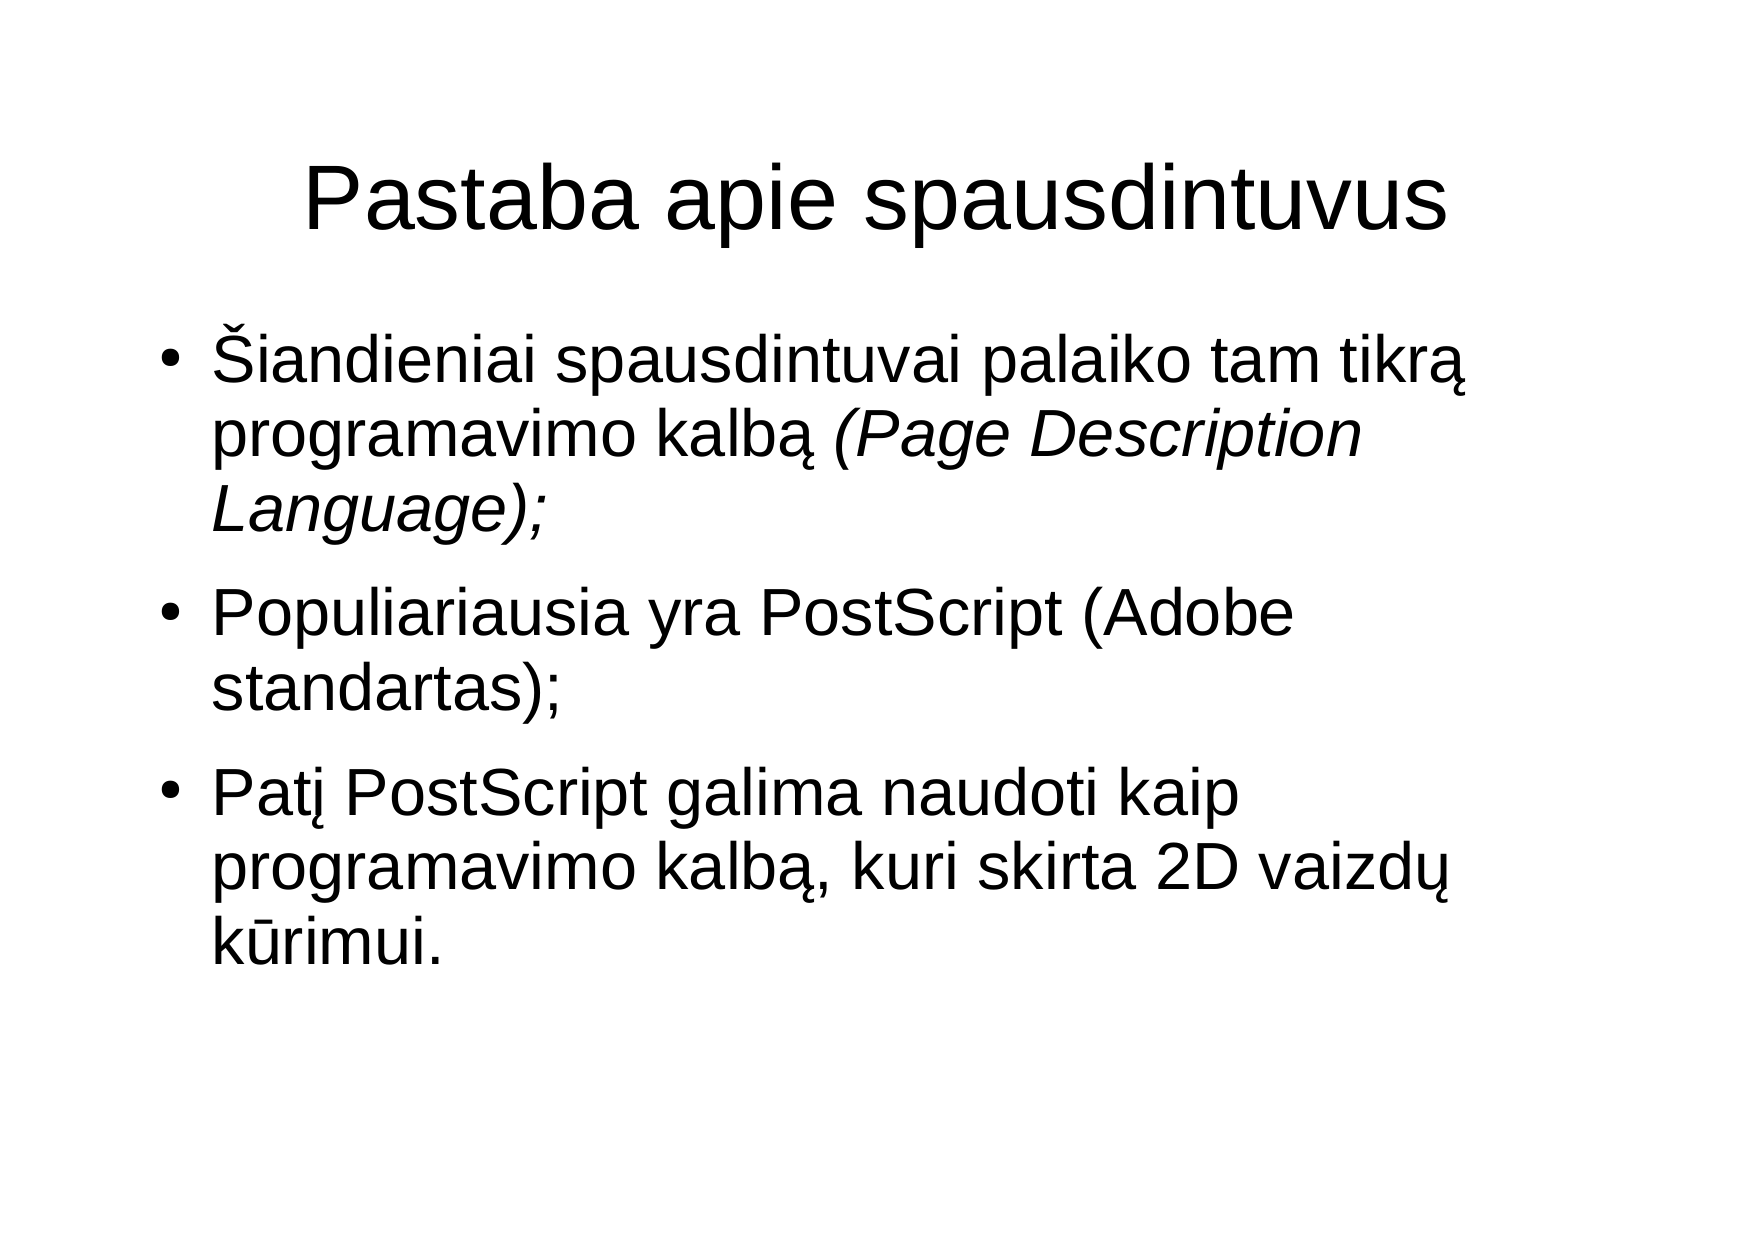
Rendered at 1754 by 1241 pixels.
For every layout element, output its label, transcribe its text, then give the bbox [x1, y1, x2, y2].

list Šiandieniai spausdintuvai palaiko tam tikrą programavimo kalbą (Page Description Language); Populiariausia yra PostScript (Adobe standartas); Patį PostScript galima naudoti kaip programavimo kalbą, kuri skirta 2D vaizdų kūrimui. [140, 321, 1614, 1048]
title Pastaba apie spausdintuvus [140, 111, 1614, 284]
